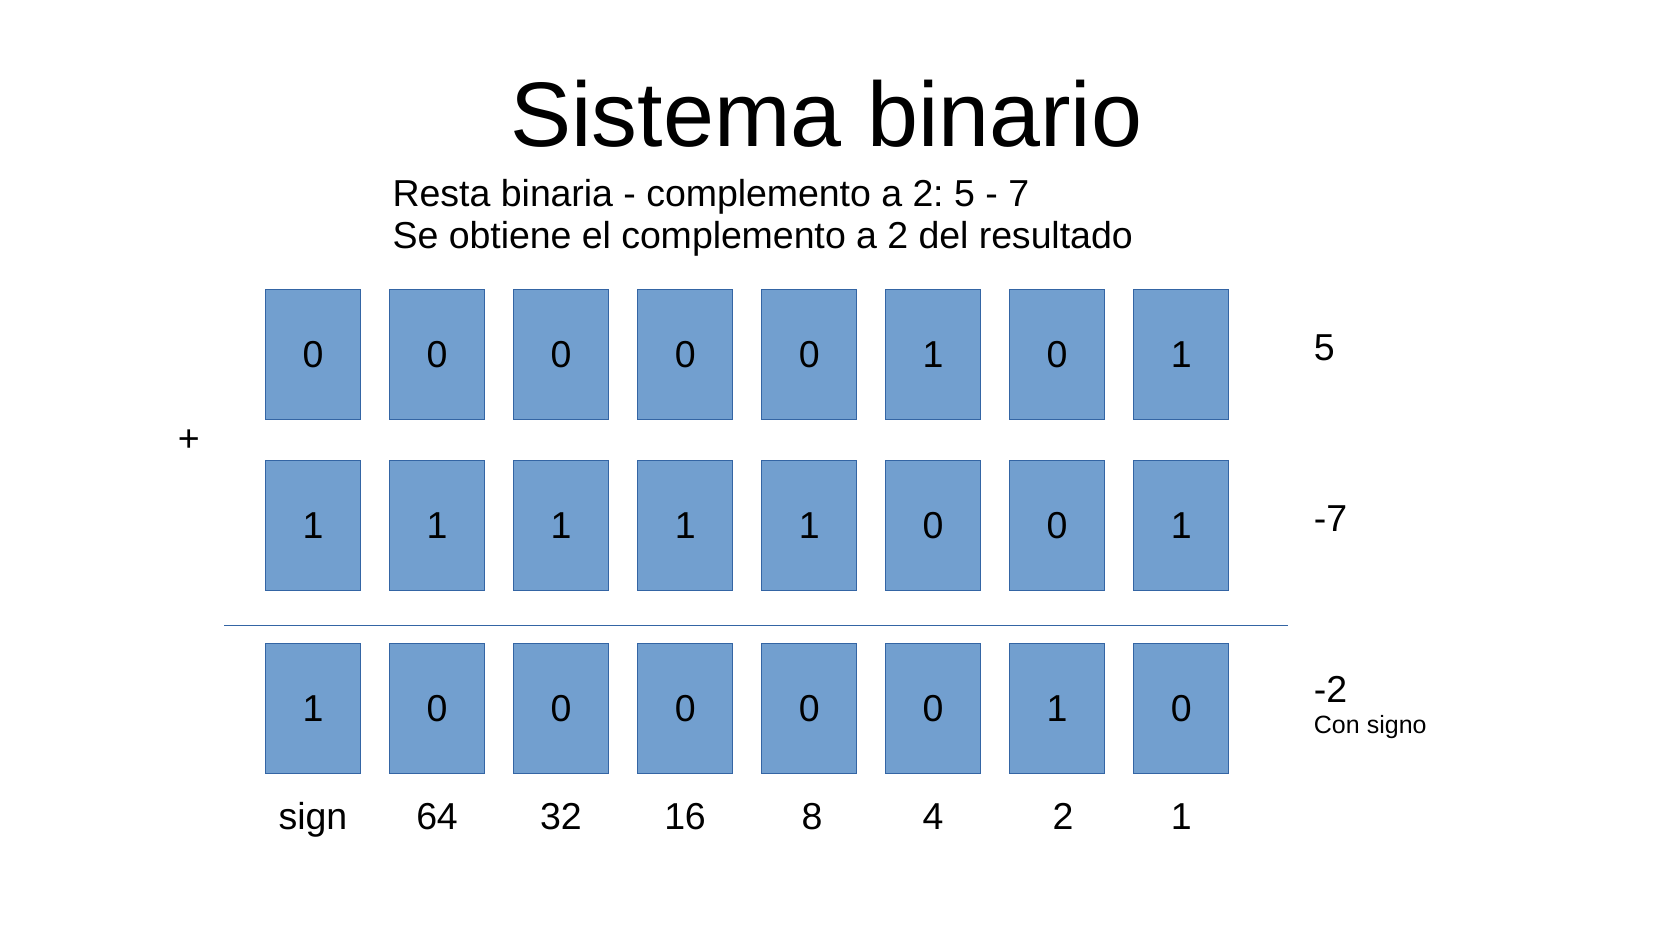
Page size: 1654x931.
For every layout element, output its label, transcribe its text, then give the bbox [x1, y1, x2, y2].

text_box 1 [1009, 643, 1105, 774]
text_box 0 [1009, 289, 1105, 420]
text_box 1 [637, 460, 733, 591]
text_box Resta binaria - complemento a 2: 5 - 7 Se obtiene el complemento a 2 del resultado [377, 165, 1193, 265]
text_box 64 [389, 787, 485, 845]
text_box 0 [389, 643, 485, 774]
text_box 1 [885, 289, 981, 420]
text_box 1 [761, 460, 857, 591]
text_box 1 [513, 460, 609, 591]
text_box 1 [265, 643, 361, 774]
text_box sign [259, 787, 367, 845]
text_box 0 [637, 289, 733, 420]
text_box 0 [885, 460, 981, 591]
text_box 5 [1299, 318, 1382, 376]
text_box + [135, 409, 243, 467]
text_box 0 [761, 289, 857, 420]
text_box -2 Con signo [1299, 661, 1536, 845]
text_box 0 [513, 643, 609, 774]
text_box 0 [265, 289, 361, 420]
text_box 0 [1009, 460, 1105, 591]
text_box 1 [265, 460, 361, 591]
text_box -7 [1299, 490, 1382, 547]
text_box 8 [767, 787, 857, 845]
text_box 1 [1145, 787, 1217, 845]
text_box 0 [885, 643, 981, 774]
text_box 1 [1133, 460, 1229, 591]
text_box 1 [1133, 289, 1229, 420]
text_box 2 [1027, 787, 1099, 845]
text_box 1 [389, 460, 485, 591]
text_box 0 [637, 643, 733, 774]
text_box 4 [897, 787, 969, 845]
text_box 16 [637, 787, 733, 845]
text_box 0 [389, 289, 485, 420]
text_box 0 [1133, 643, 1229, 774]
text_box 32 [507, 787, 615, 845]
title Sistema binario [82, 37, 1571, 193]
text_box 0 [761, 643, 857, 774]
text_box 0 [513, 289, 609, 420]
